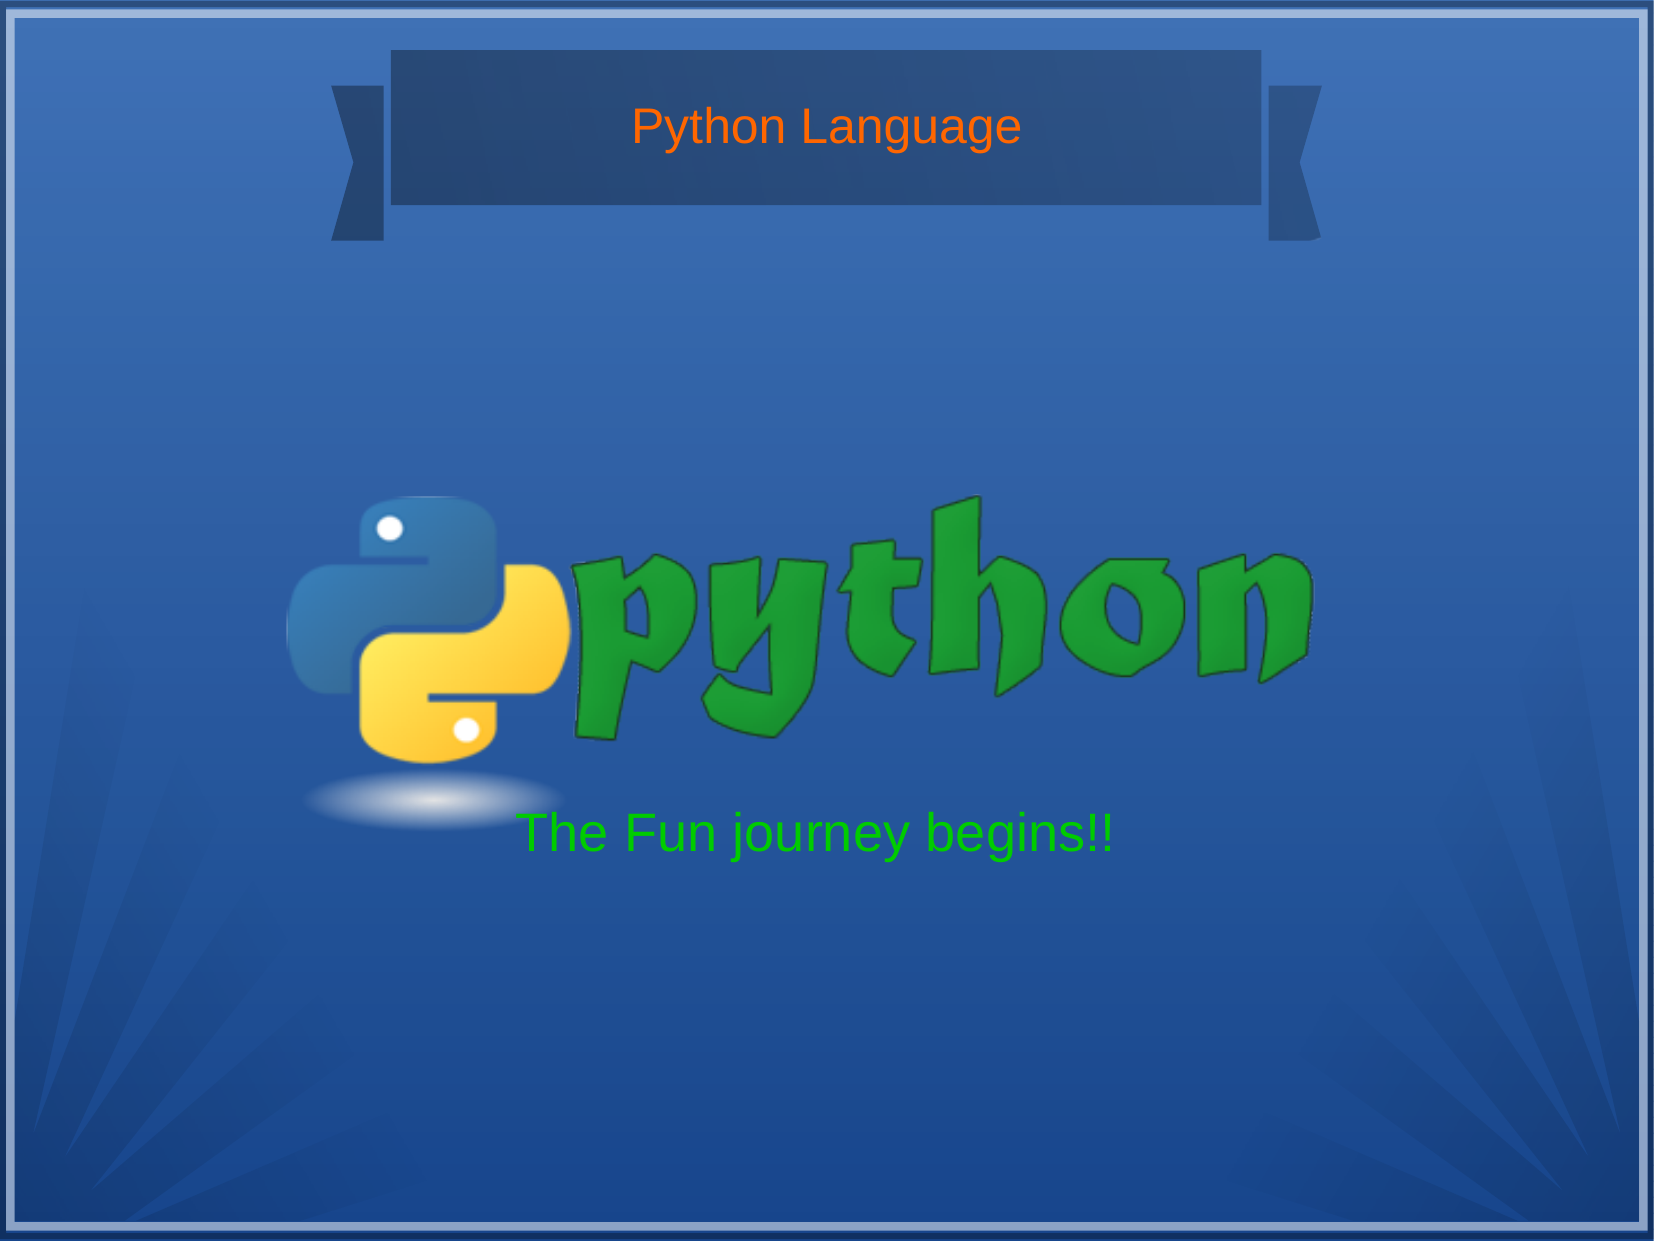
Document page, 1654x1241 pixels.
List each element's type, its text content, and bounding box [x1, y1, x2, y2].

picture [71, 414, 1561, 871]
title Python Language [389, 47, 1264, 205]
